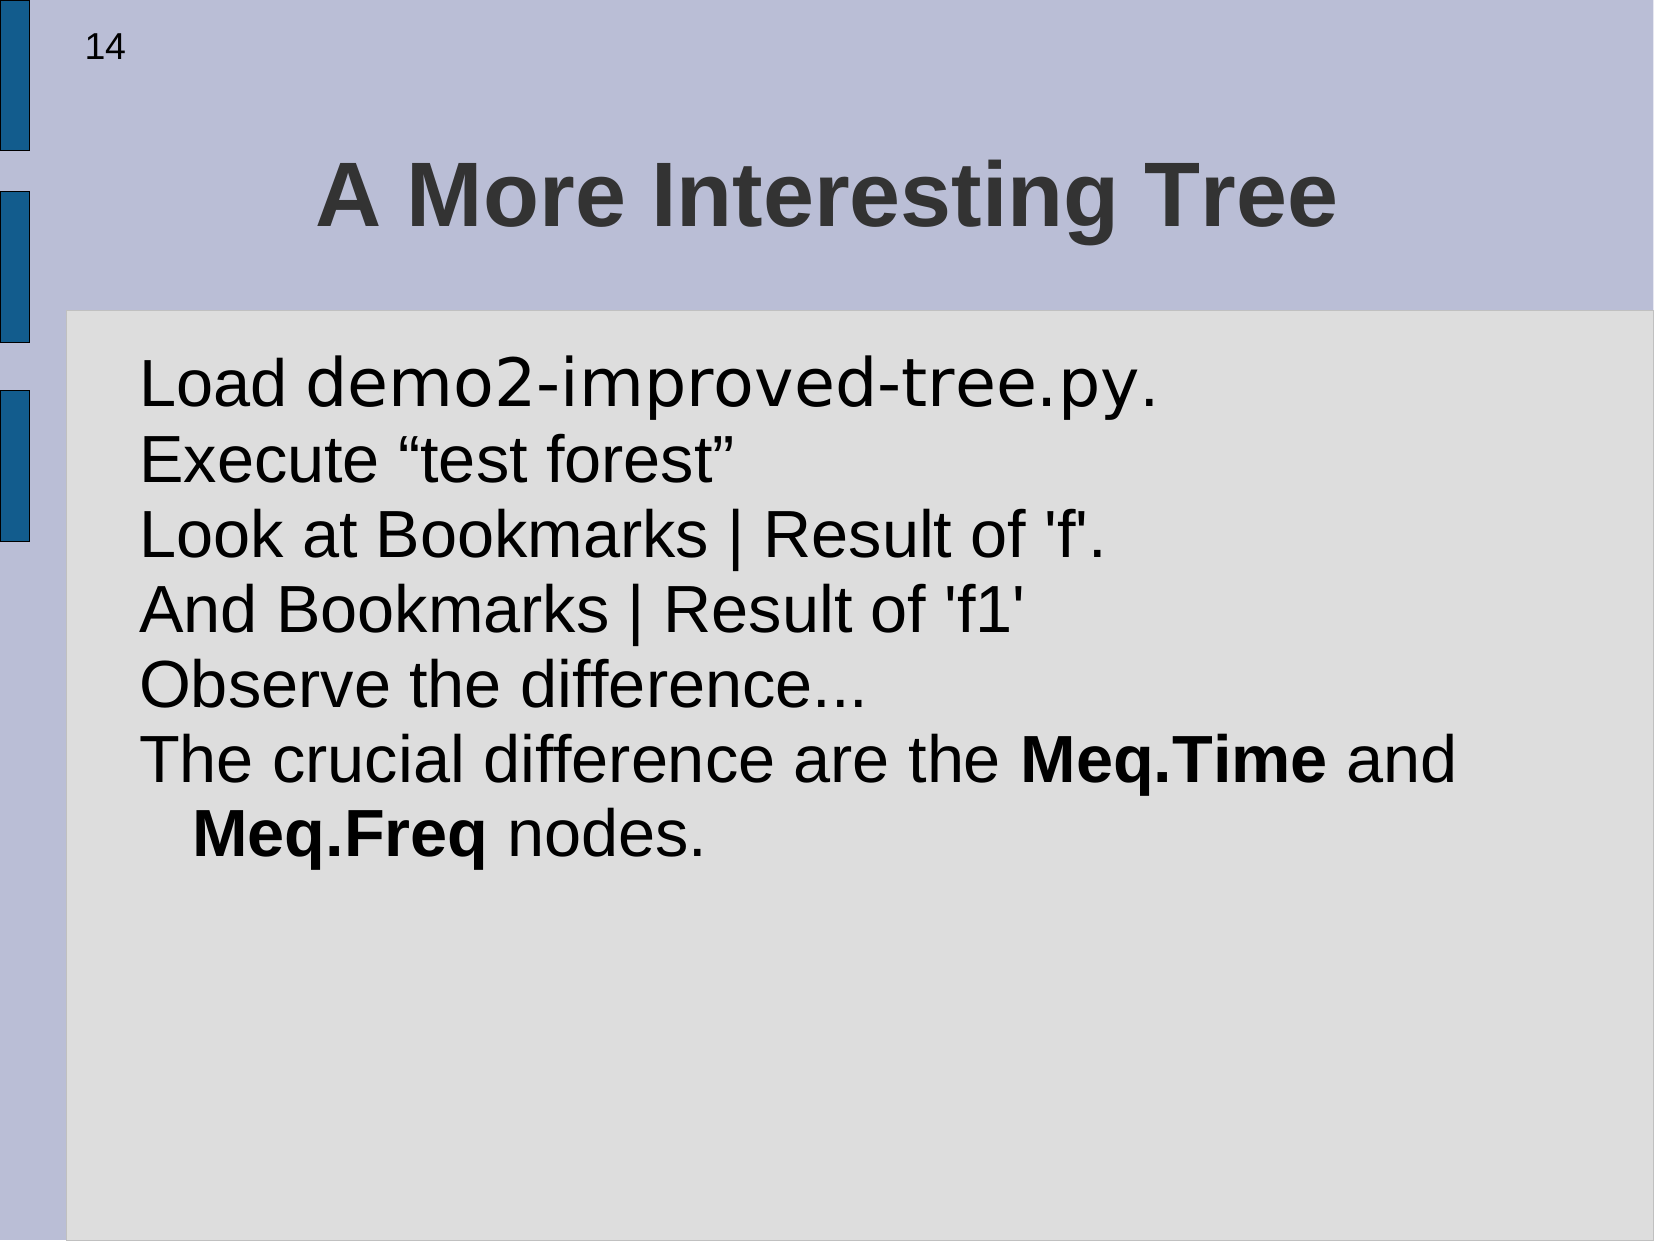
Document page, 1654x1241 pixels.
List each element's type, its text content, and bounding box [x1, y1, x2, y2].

title A More Interesting Tree [121, 91, 1534, 299]
text_box <number> [108, 18, 232, 92]
list Load demo2-improved-tree.py. Execute “test forest” Look at Bookmarks | Result of 'f'. And Bookmarks | Result of 'f1' Observe the difference... The crucial difference are the Meq.Time and Meq.Freq nodes. [121, 344, 1534, 1127]
